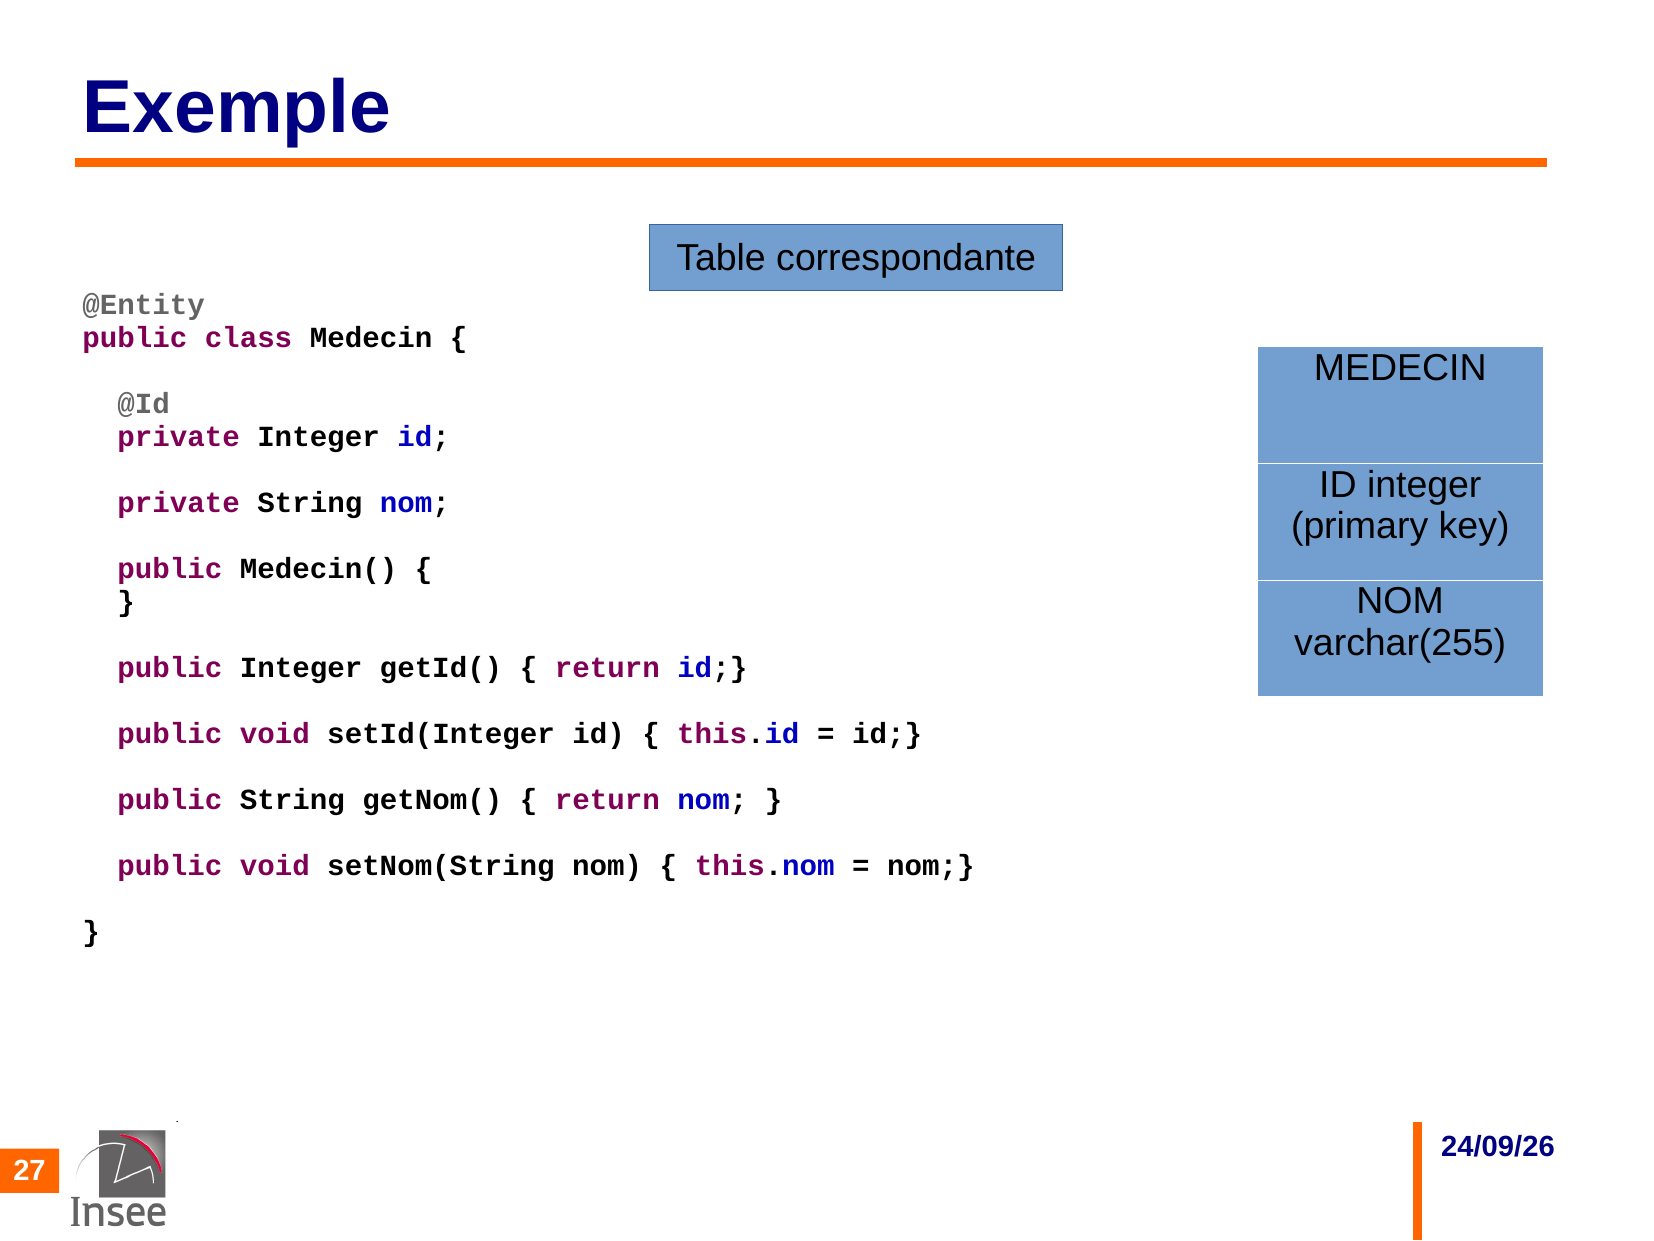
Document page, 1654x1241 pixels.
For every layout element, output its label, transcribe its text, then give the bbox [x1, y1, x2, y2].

title Exemple [82, 49, 1619, 163]
list @Entity public class Medecin { @Id private Integer id; private String nom; public Medecin() { } public Integer getId() { return id;} public void setId(Integer id) { this.id = id;} public String getNom() { return nom; } public void setNom(String nom) { this.nom = nom;} } [82, 290, 1571, 1010]
picture [62, 1121, 178, 1241]
text_box Table correspondante [649, 224, 1063, 290]
